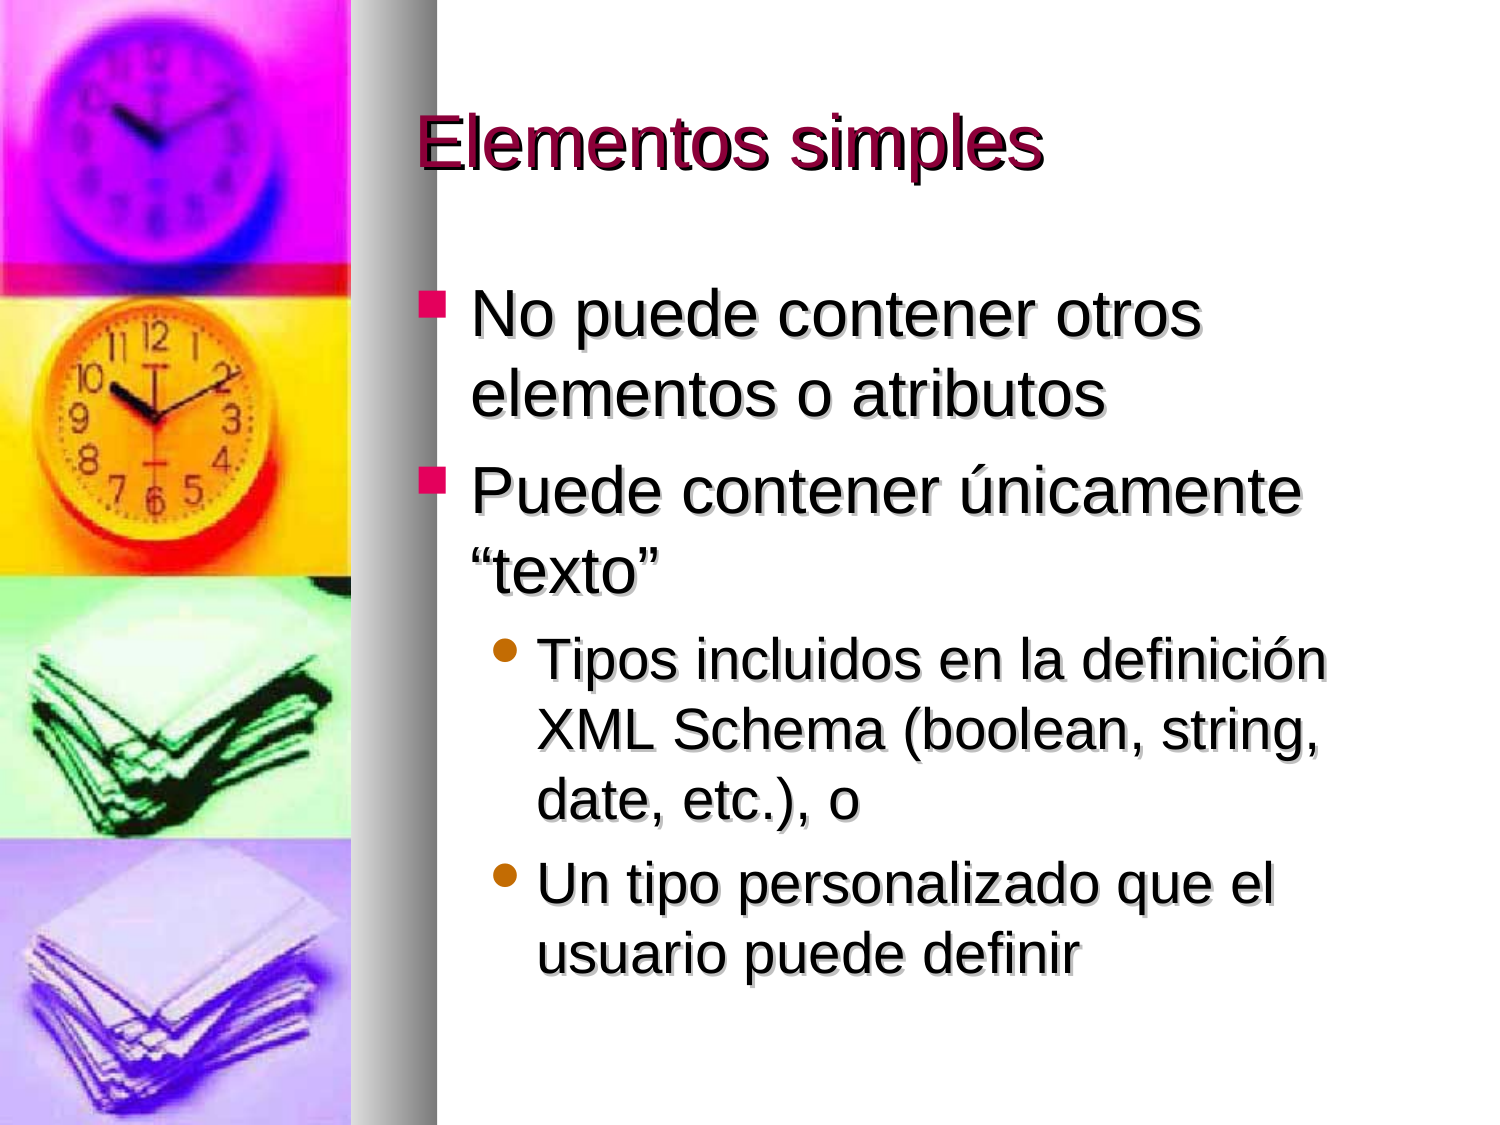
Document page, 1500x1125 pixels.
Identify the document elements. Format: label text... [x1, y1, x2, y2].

list No puede contener otros elementos o atributos Puede contener únicamente “texto” Tipos incluidos en la definición XML Schema (boolean, string, date, etc.), o Un tipo personalizado que el usuario puede definir [399, 262, 1450, 1000]
title Elementos simples [399, 37, 1450, 238]
picture [0, 0, 351, 1125]
